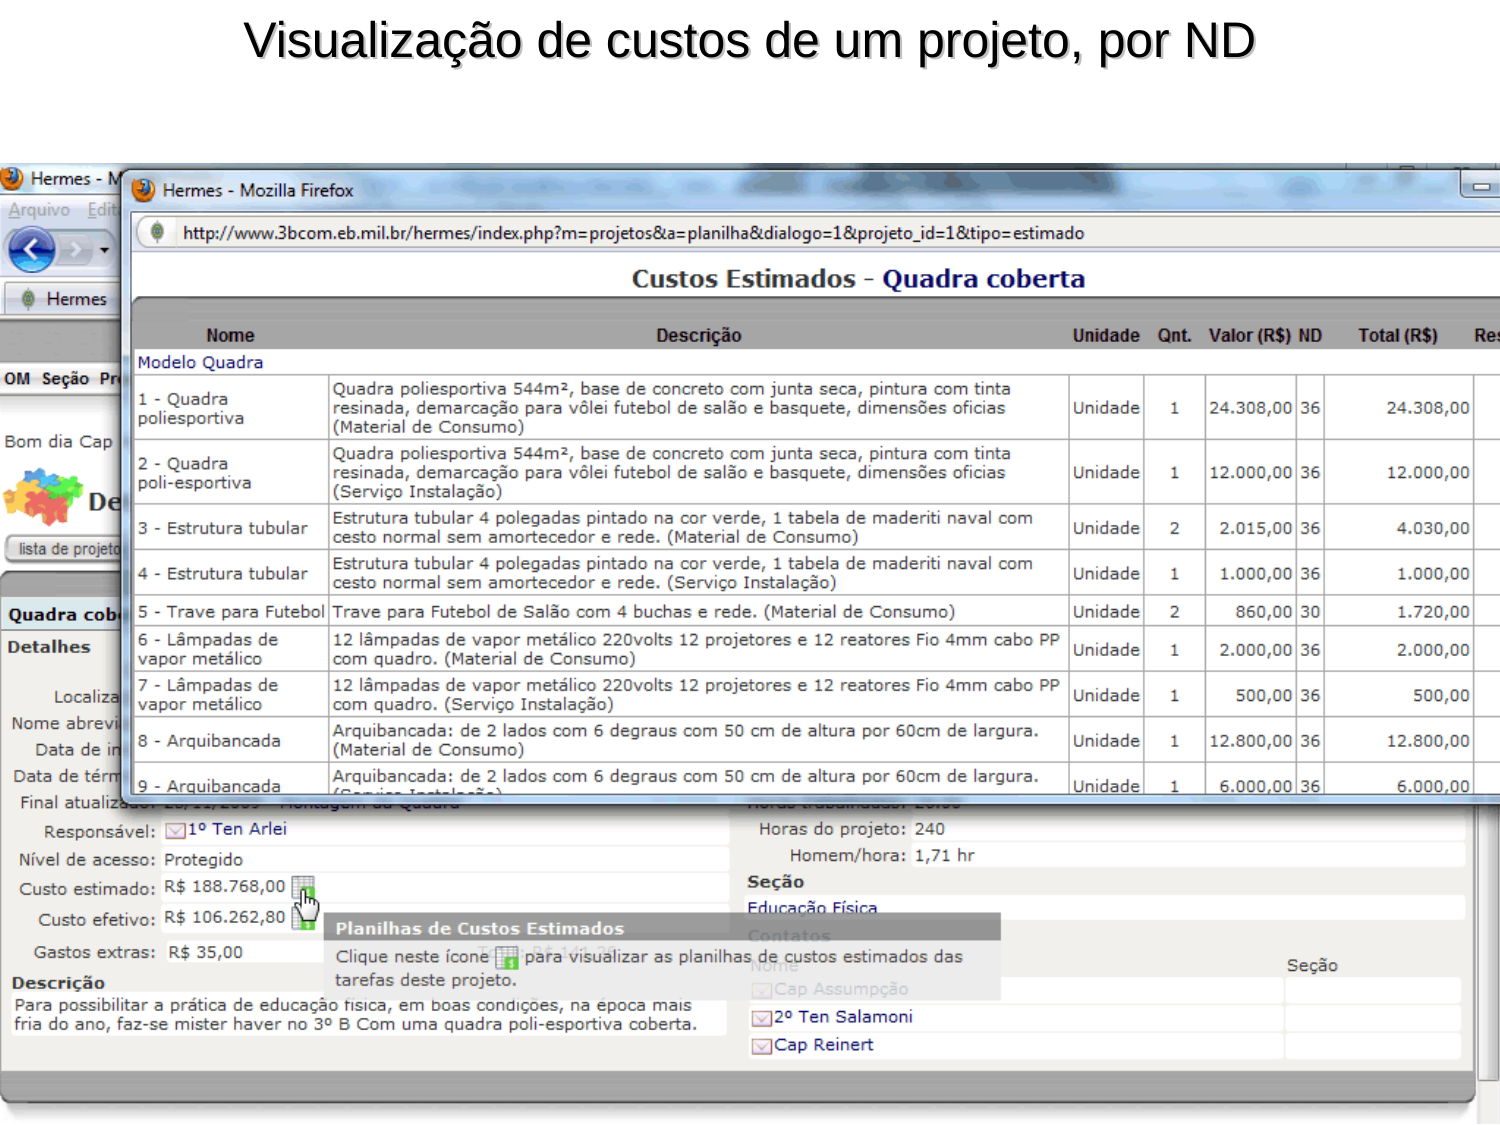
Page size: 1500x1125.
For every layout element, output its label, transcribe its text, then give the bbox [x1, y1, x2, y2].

text_box Visualização de custos de um projeto, por ND [0, 0, 1500, 76]
picture [0, 164, 1500, 1124]
